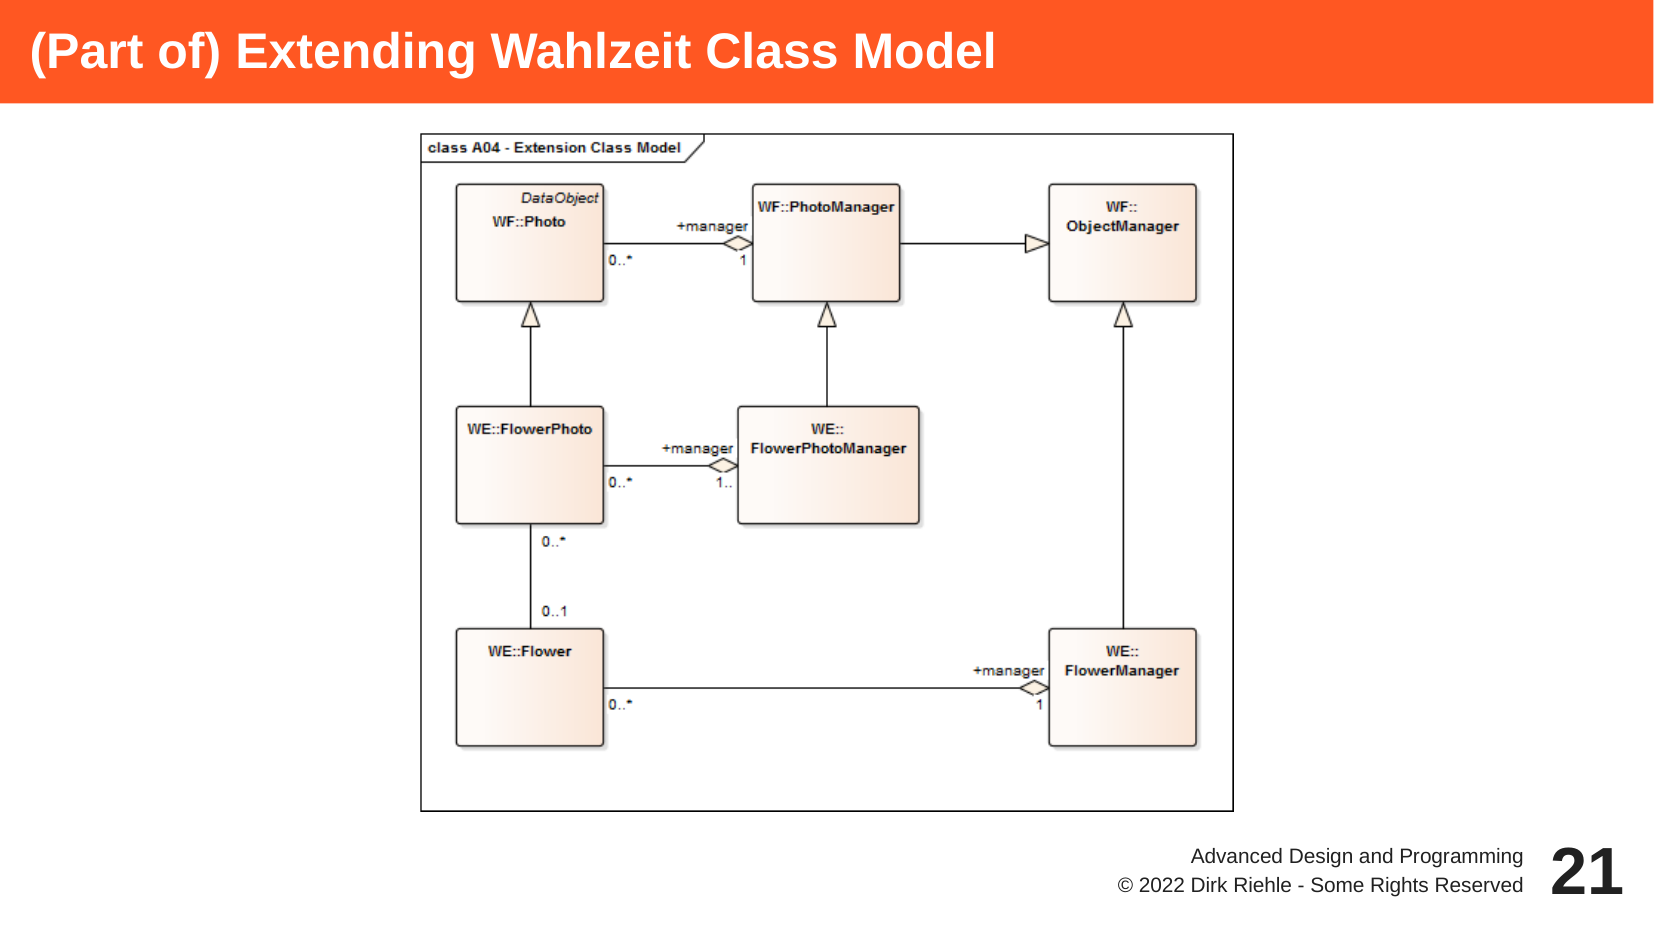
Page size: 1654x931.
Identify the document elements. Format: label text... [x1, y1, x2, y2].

picture [419, 132, 1234, 813]
title (Part of) Extending Wahlzeit Class Model [0, 0, 1654, 104]
